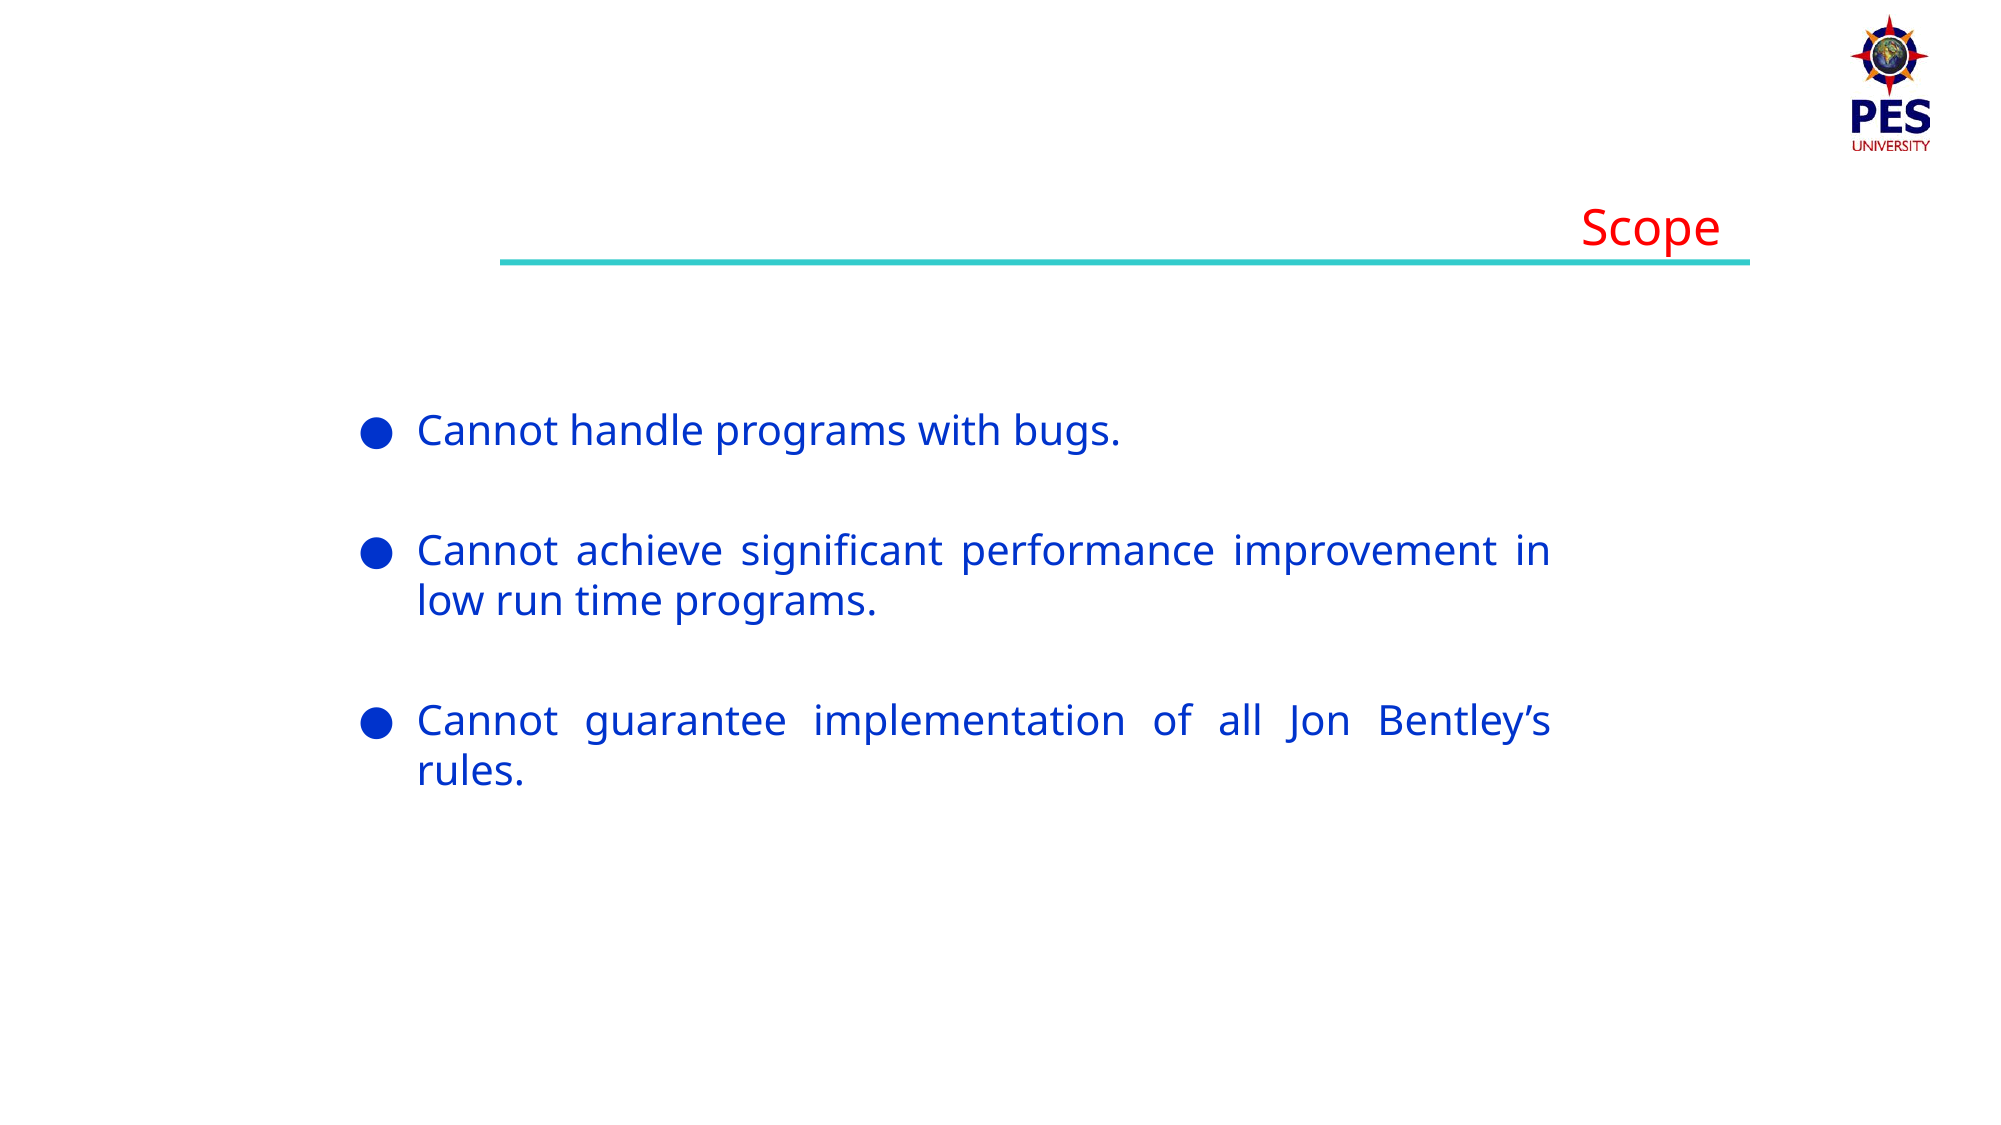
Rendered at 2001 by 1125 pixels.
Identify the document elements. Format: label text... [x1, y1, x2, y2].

text_box Cannot handle programs with bugs. Cannot achieve significant performance improvement in low run time programs. Cannot guarantee implementation of all Jon Bentley’s rules. [326, 328, 1567, 809]
text_box [500, 259, 1750, 266]
text_box Scope [687, 187, 1750, 264]
picture [1850, 14, 1930, 151]
